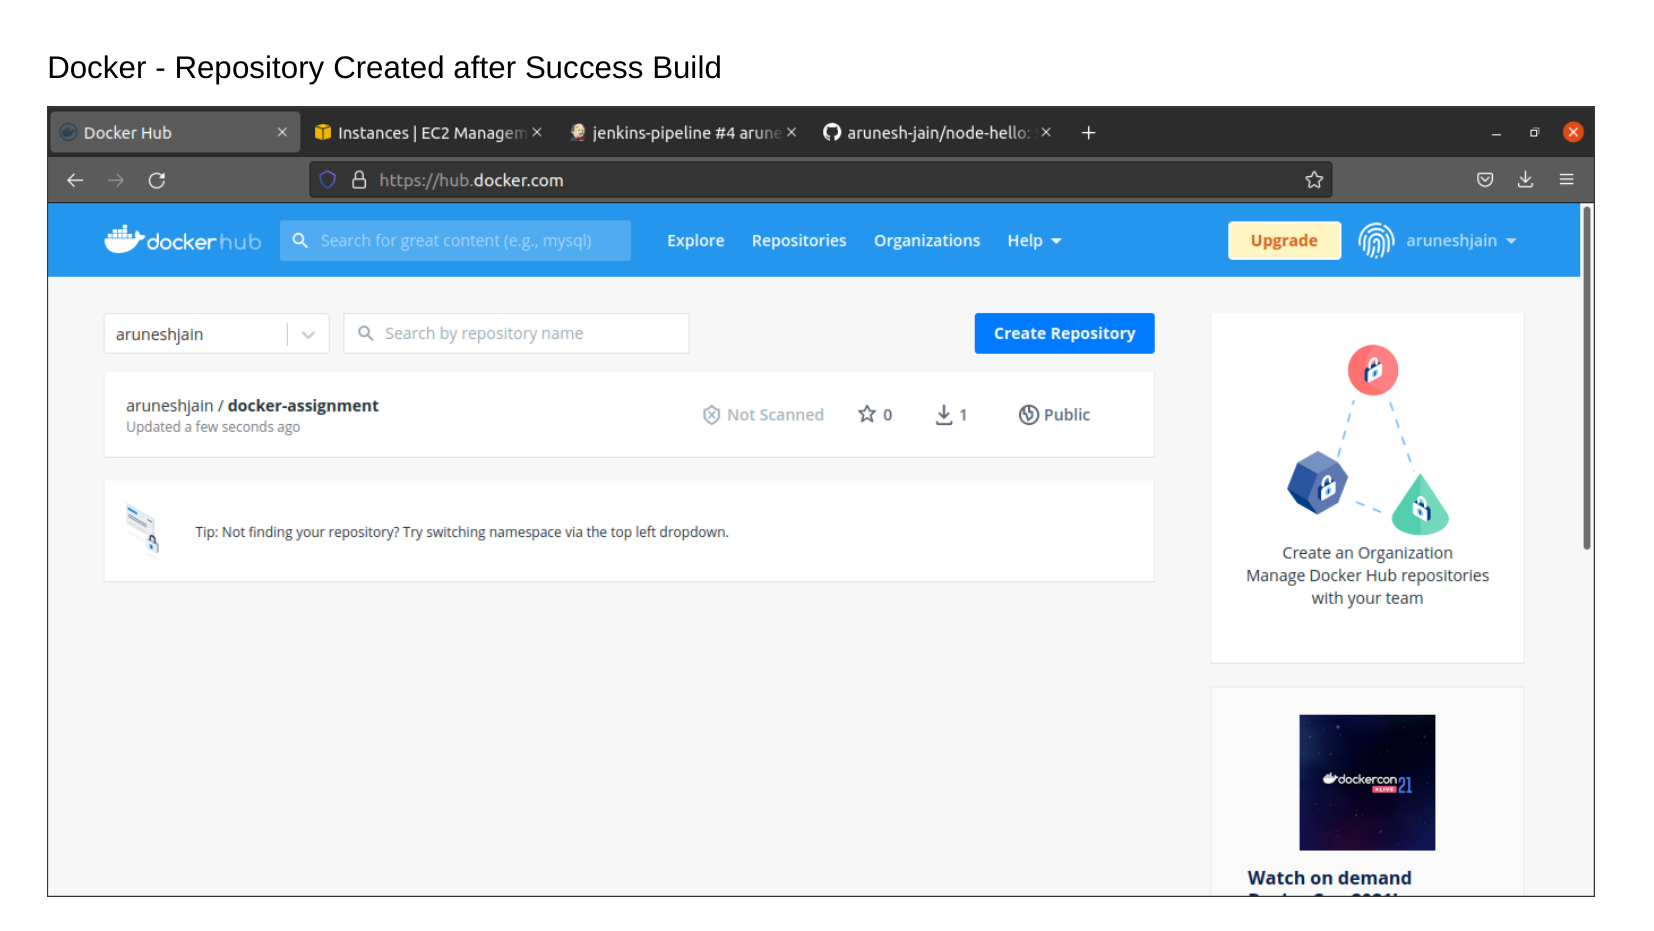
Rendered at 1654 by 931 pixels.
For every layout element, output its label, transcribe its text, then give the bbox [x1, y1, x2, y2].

picture [47, 106, 1595, 897]
title Docker - Repository Created after Success Build [47, 39, 1536, 97]
